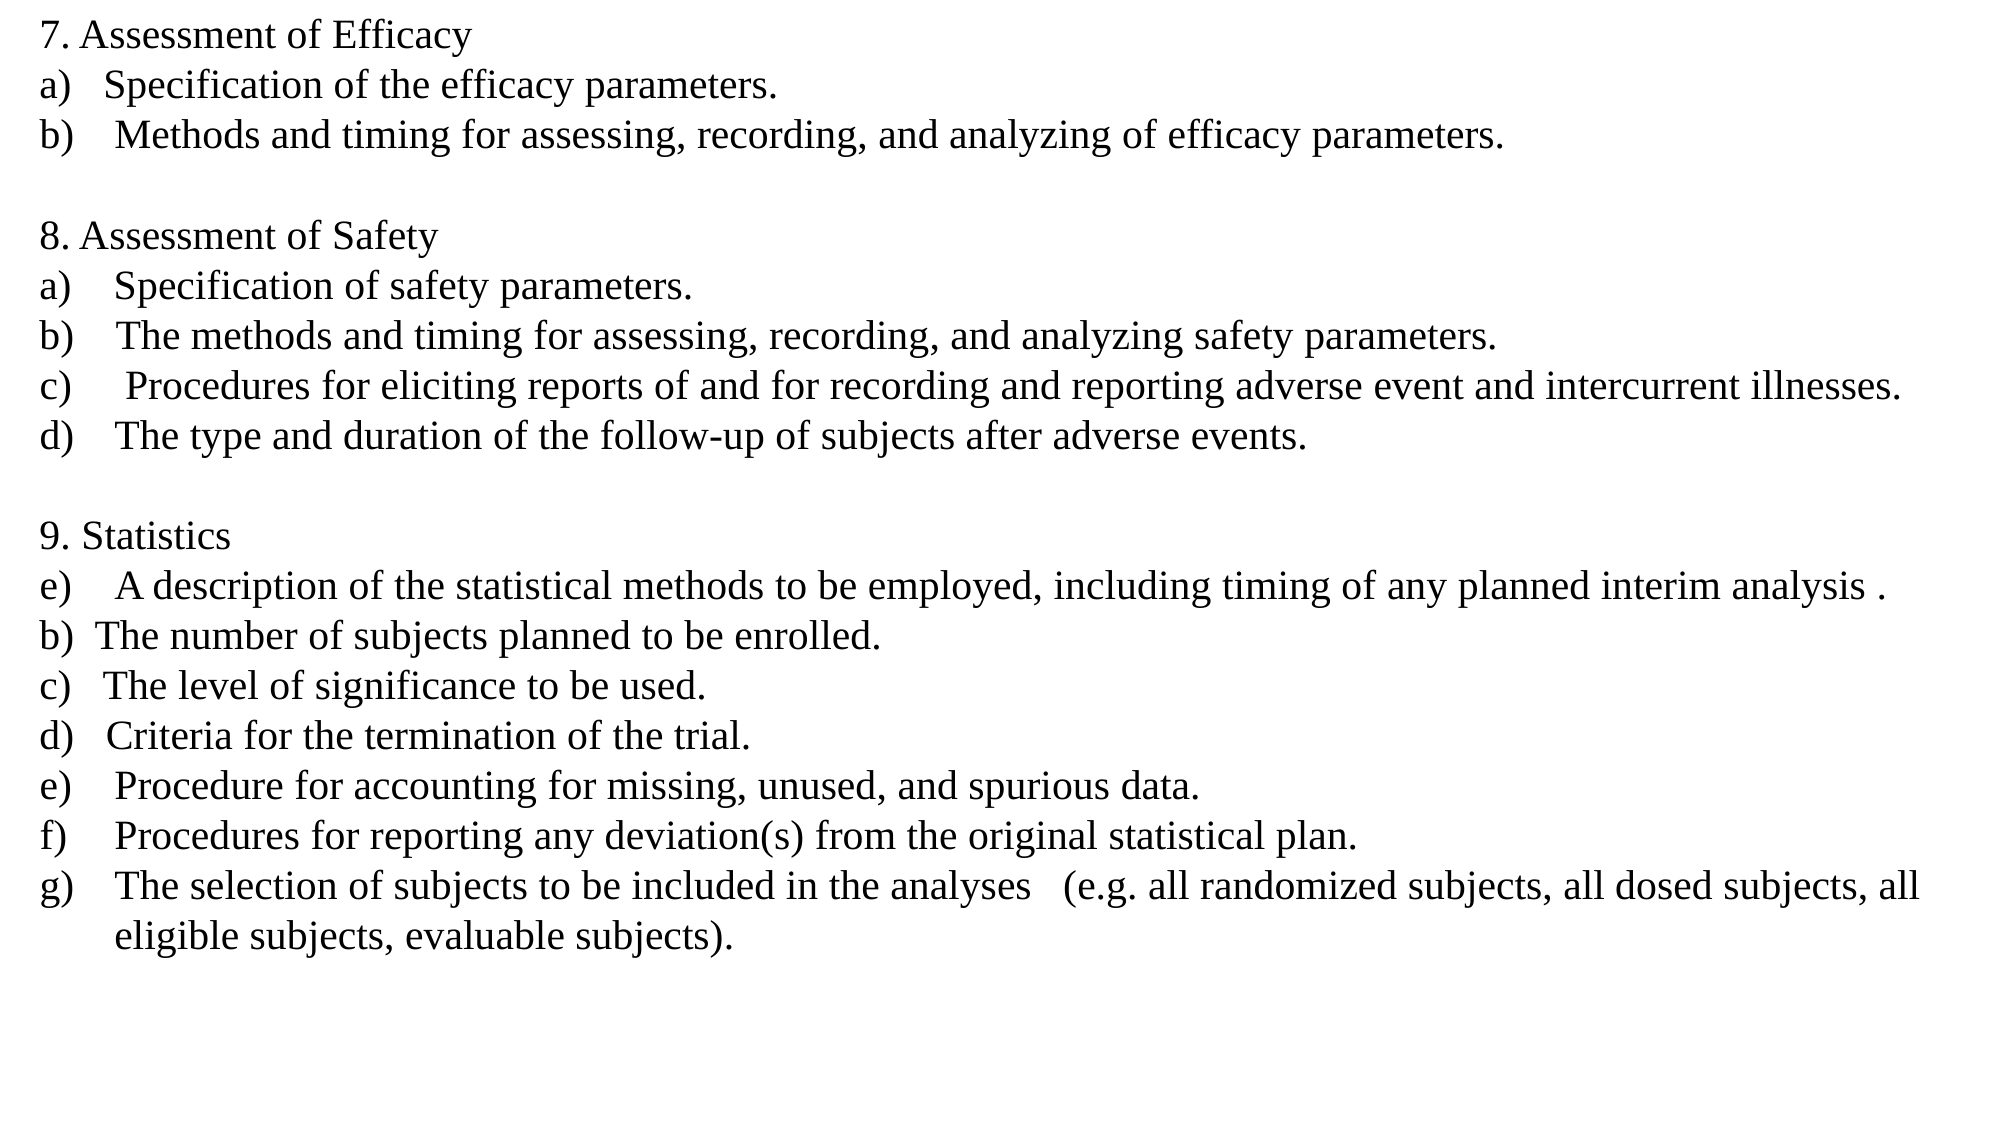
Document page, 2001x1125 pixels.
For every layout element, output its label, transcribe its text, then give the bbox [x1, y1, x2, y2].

text_box 7. Assessment of Efficacy a) Specification of the efficacy parameters. Methods and timing for assessing, recording, and analyzing of efficacy parameters. 8. Assessment of Safety a) Specification of safety parameters. b) The methods and timing for assessing, recording, and analyzing safety parameters. Procedures for eliciting reports of and for recording and reporting adverse event and intercurrent illnesses. The type and duration of the follow-up of subjects after adverse events. 9. Statistics A description of the statistical methods to be employed, including timing of any planned interim analysis . b) The number of subjects planned to be enrolled. c) The level of significance to be used. d) Criteria for the termination of the trial. Procedure for accounting for missing, unused, and spurious data. Procedures for reporting any deviation(s) from the original statistical plan. The selection of subjects to be included in the analyses (e.g. all randomized subjects, all dosed subjects, all eligible subjects, evaluable subjects). [24, 0, 2000, 1076]
